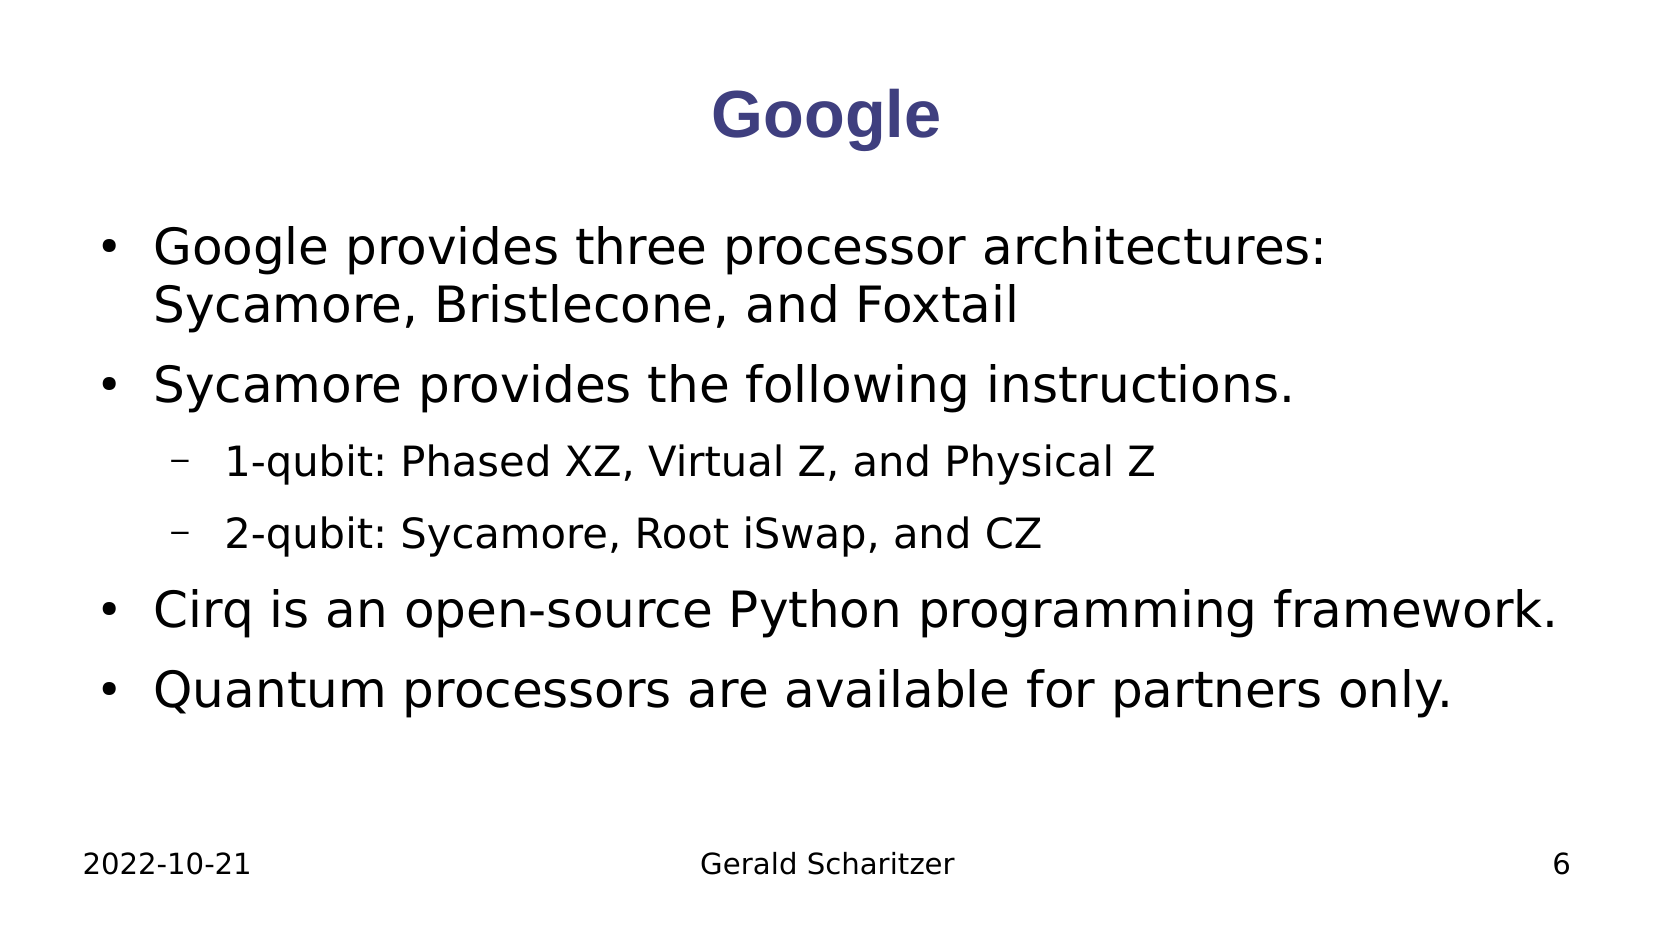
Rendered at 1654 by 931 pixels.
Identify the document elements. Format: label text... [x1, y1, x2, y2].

list Google provides three processor architectures: Sycamore, Bristlecone, and Foxtail Sycamore provides the following instructions. 1-qubit: Phased XZ, Virtual Z, and Physical Z 2-qubit: Sycamore, Root iSwap, and CZ Cirq is an open-source Python programming framework. Quantum processors are available for partners only. [82, 217, 1571, 758]
title Google [82, 37, 1571, 193]
